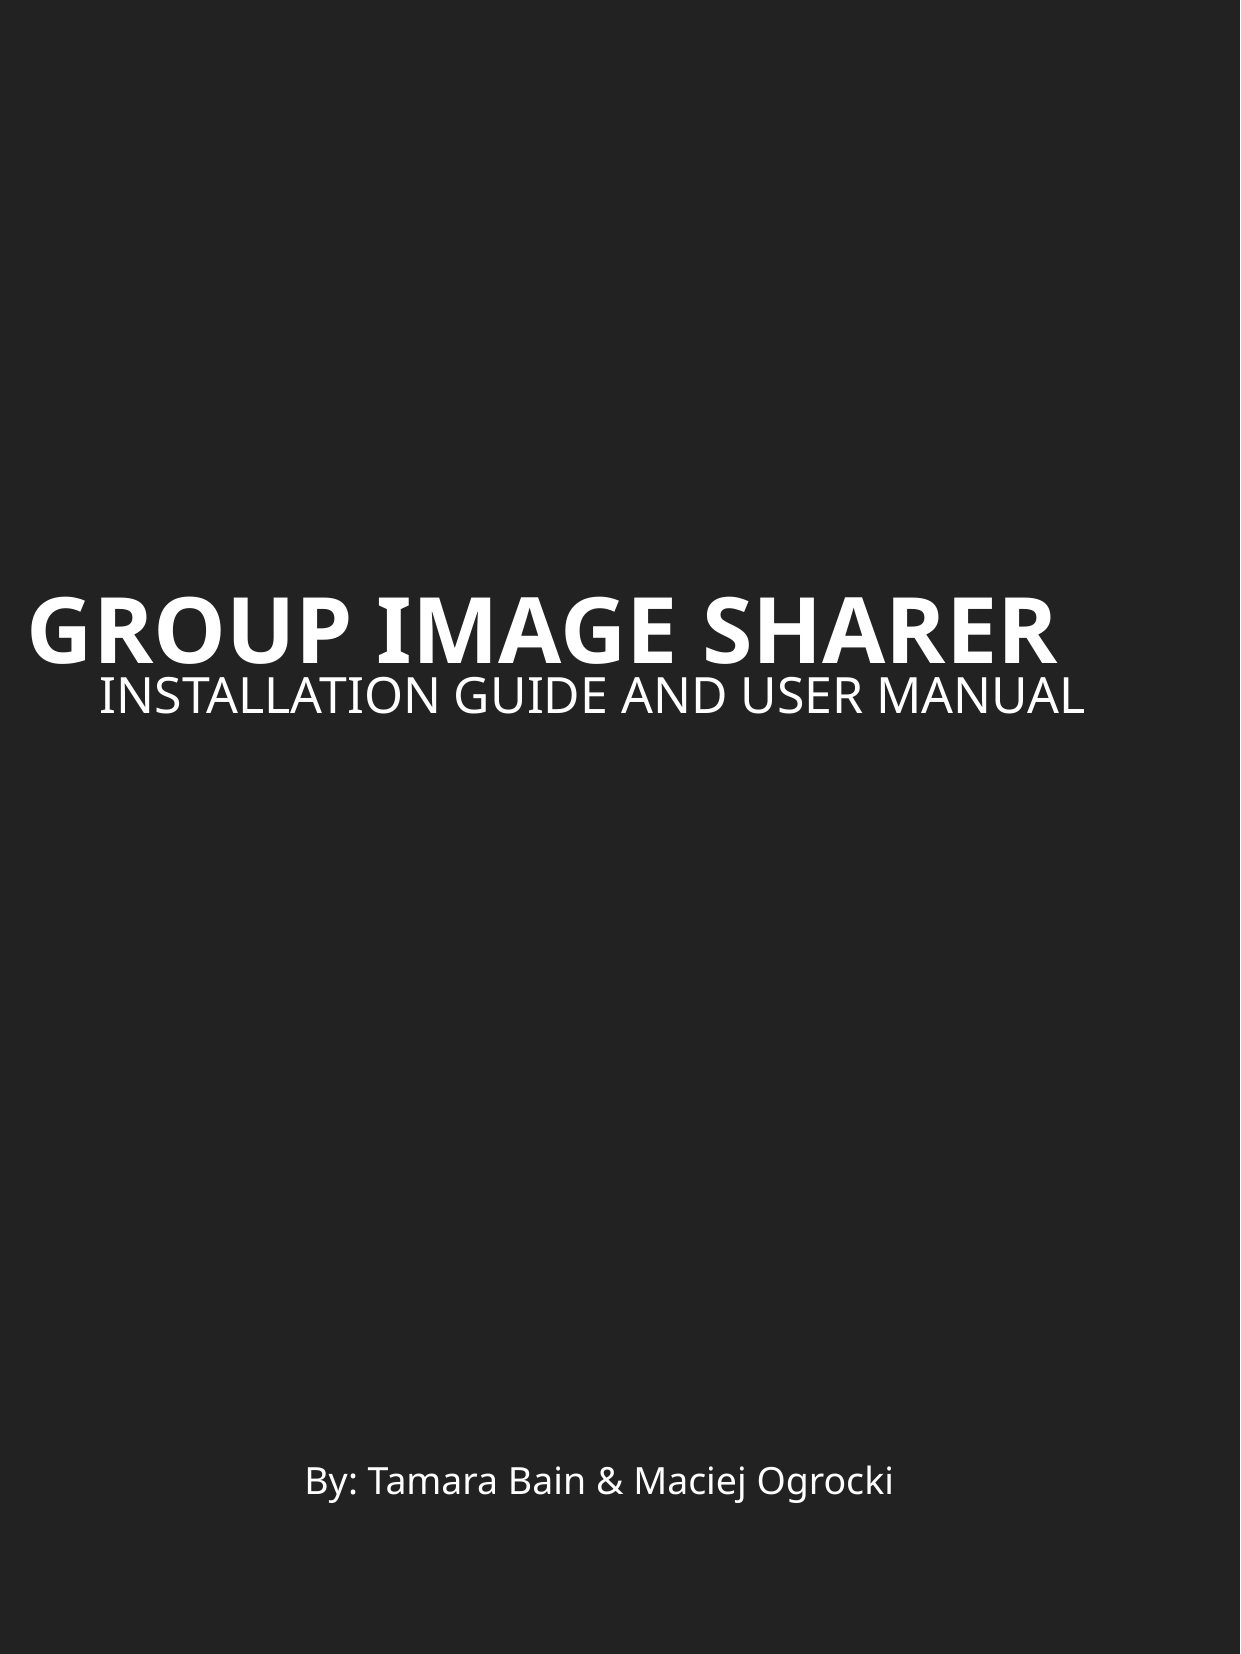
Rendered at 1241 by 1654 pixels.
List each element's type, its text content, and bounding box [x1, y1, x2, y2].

text_box GROUP IMAGE SHARER [11, 558, 1224, 681]
text_box INSTALLATION GUIDE AND USER MANUAL [85, 681, 1151, 717]
text_box By: Tamara Bain & Maciej Ogrocki [289, 1446, 951, 1506]
